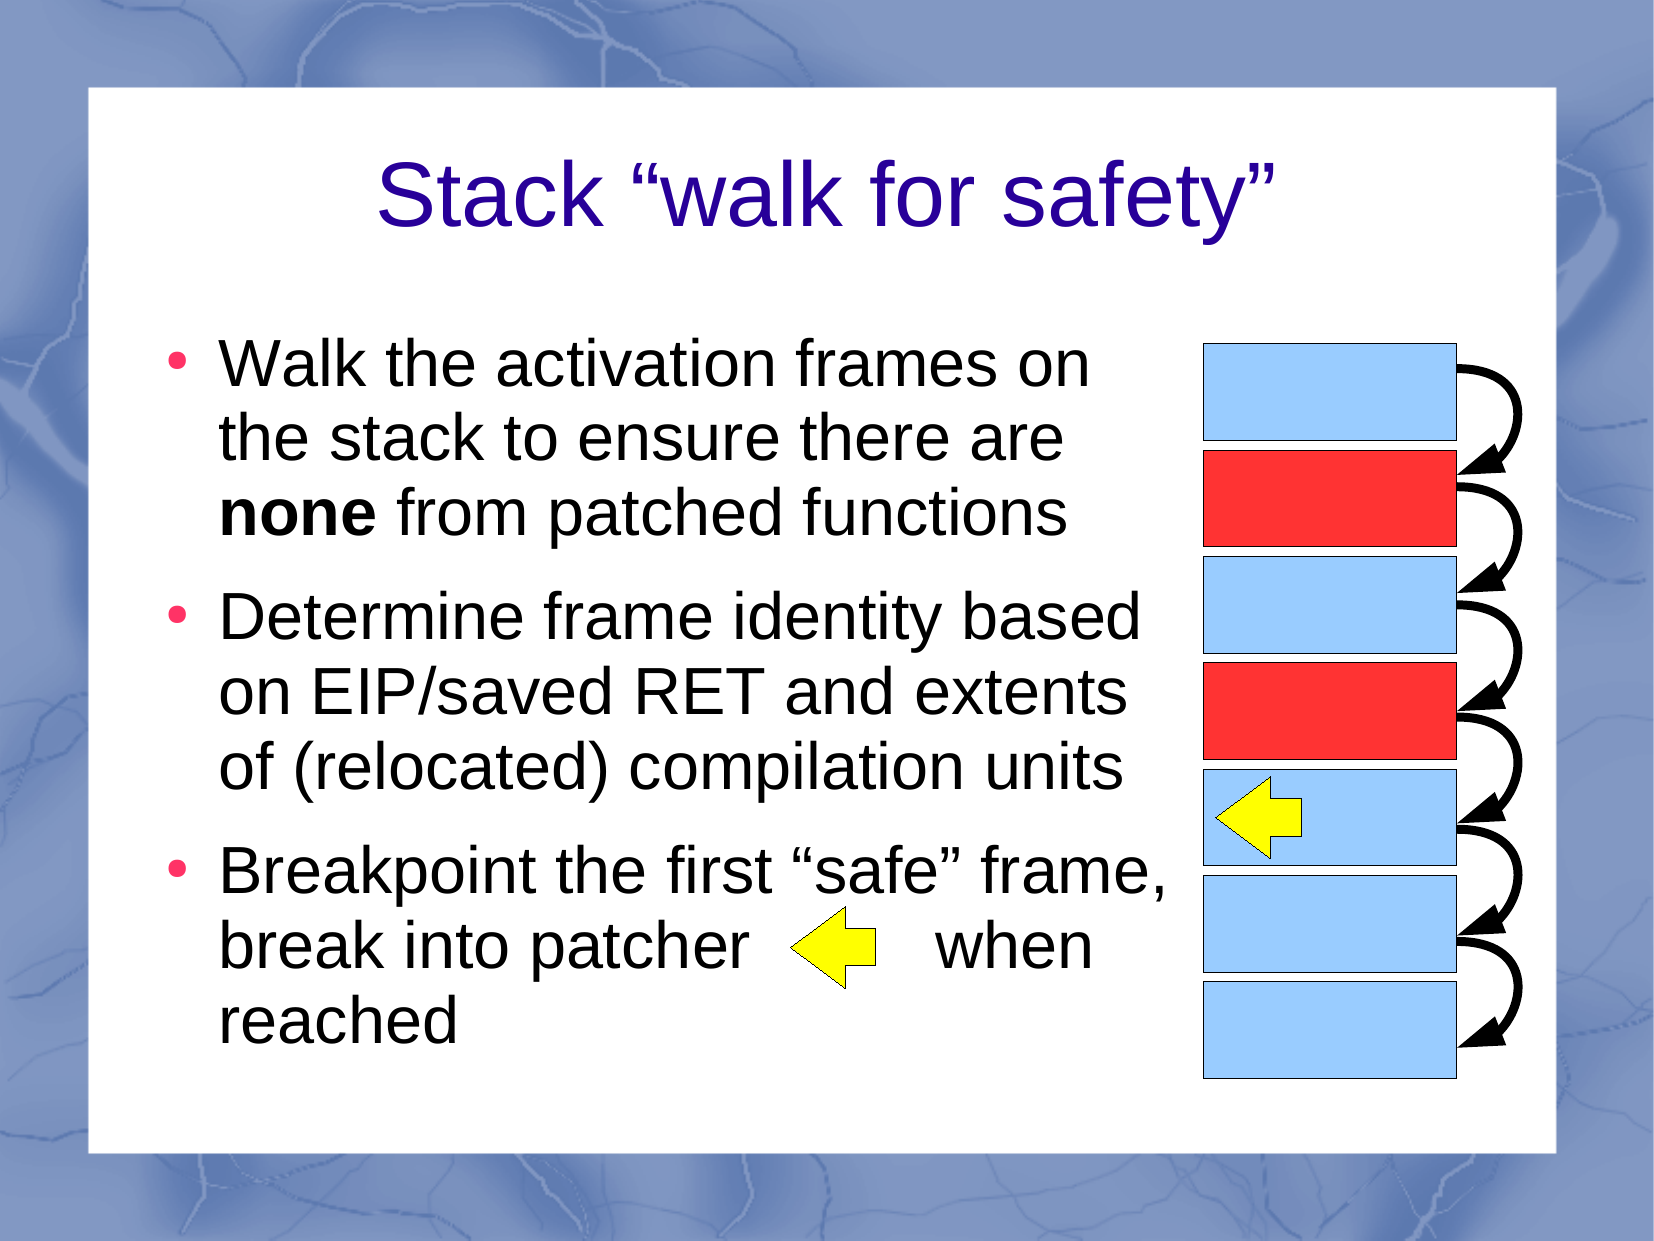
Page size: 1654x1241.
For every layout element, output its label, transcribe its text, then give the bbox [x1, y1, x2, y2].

text_box [1203, 875, 1457, 973]
text_box [1203, 981, 1457, 1079]
text_box [1203, 556, 1457, 654]
text_box [1203, 343, 1457, 441]
title Stack “walk for safety” [118, 98, 1536, 291]
picture [0, 0, 1654, 1241]
list Walk the activation frames on the stack to ensure there are none from patched functions Determine frame identity based on EIP/saved RET and extents of (relocated) compilation units Breakpoint the first “safe” frame, break into patcher when reached [147, 325, 1174, 1162]
text_box [790, 906, 876, 989]
text_box [1203, 450, 1457, 547]
text_box [1203, 769, 1457, 866]
text_box [1203, 662, 1457, 760]
